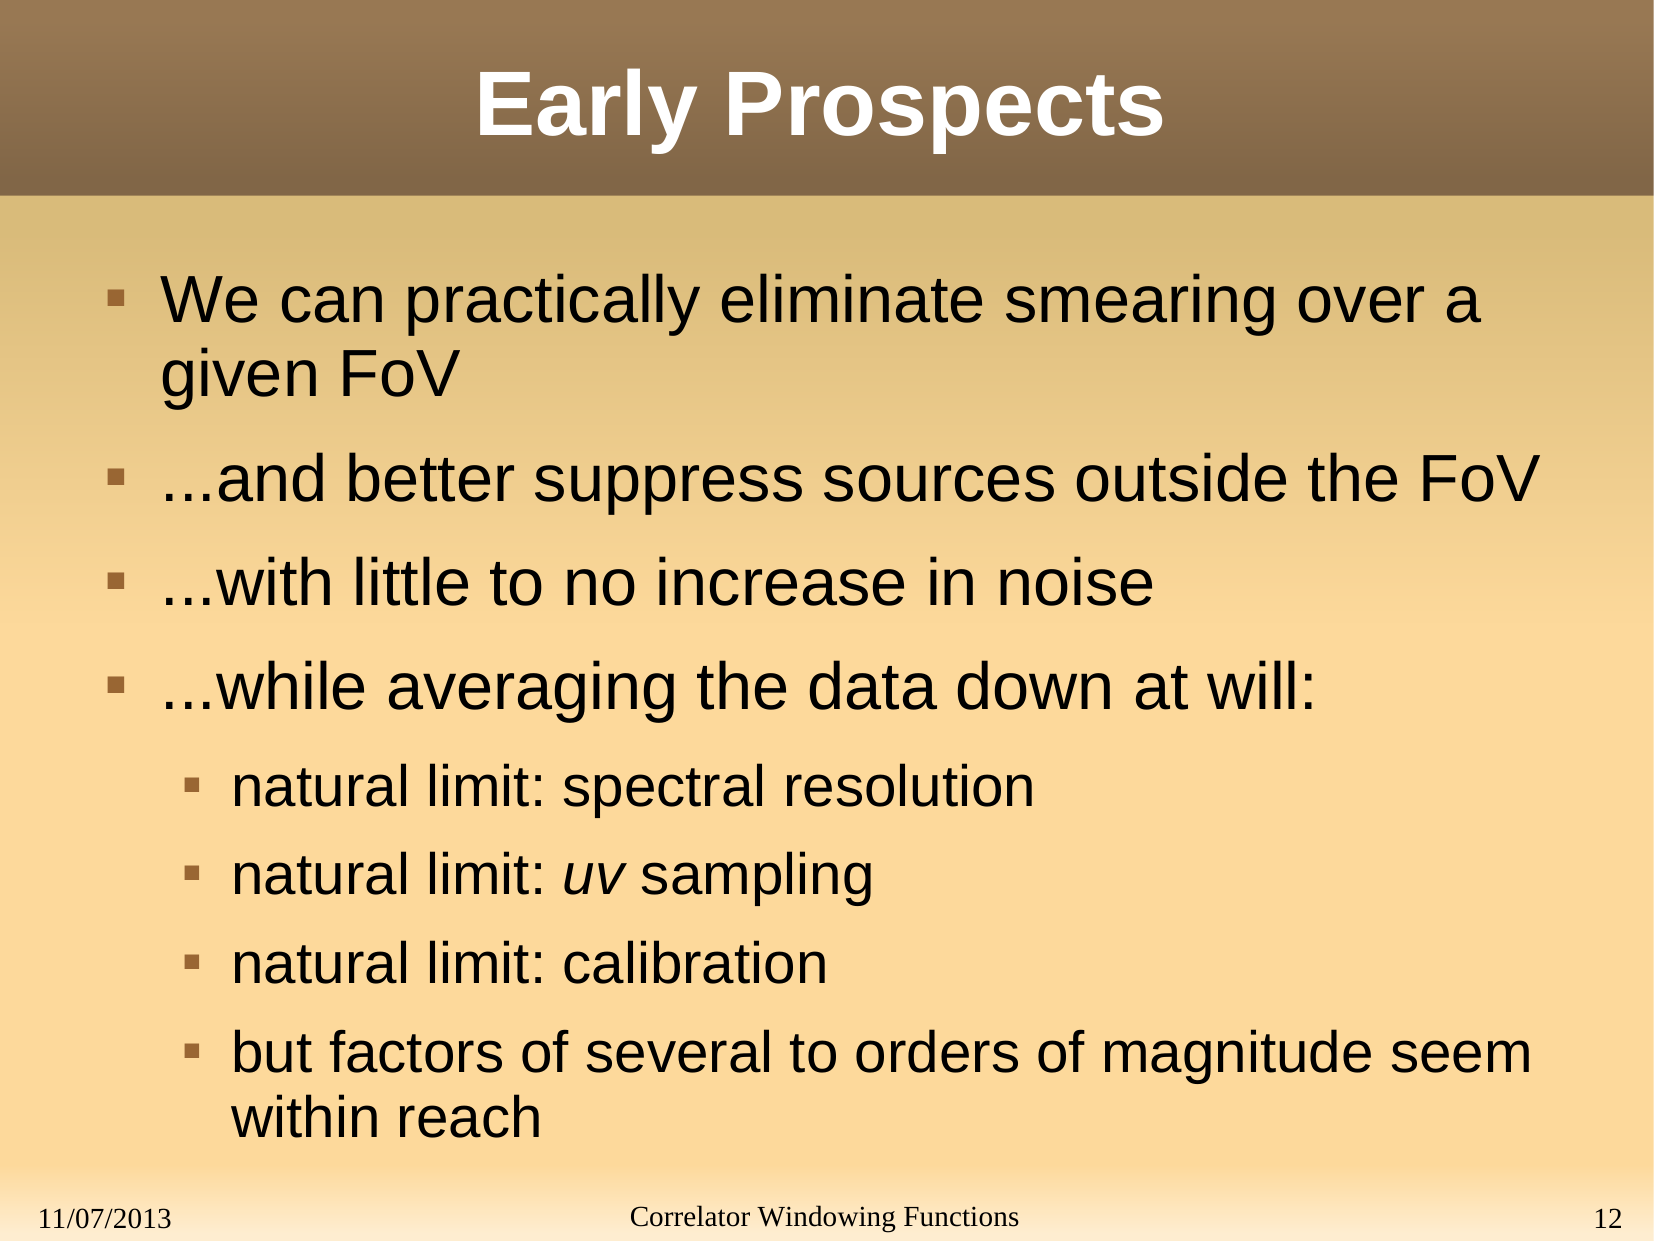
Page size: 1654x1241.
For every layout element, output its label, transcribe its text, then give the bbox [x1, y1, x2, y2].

picture [0, 0, 1654, 1241]
list We can practically eliminate smearing over a given FoV ...and better suppress sources outside the FoV ...with little to no increase in noise ...while averaging the data down at will: natural limit: spectral resolution natural limit: uv sampling natural limit: calibration but factors of several to orders of magnitude seem within reach [90, 261, 1579, 1150]
title Early Prospects [76, 0, 1565, 208]
